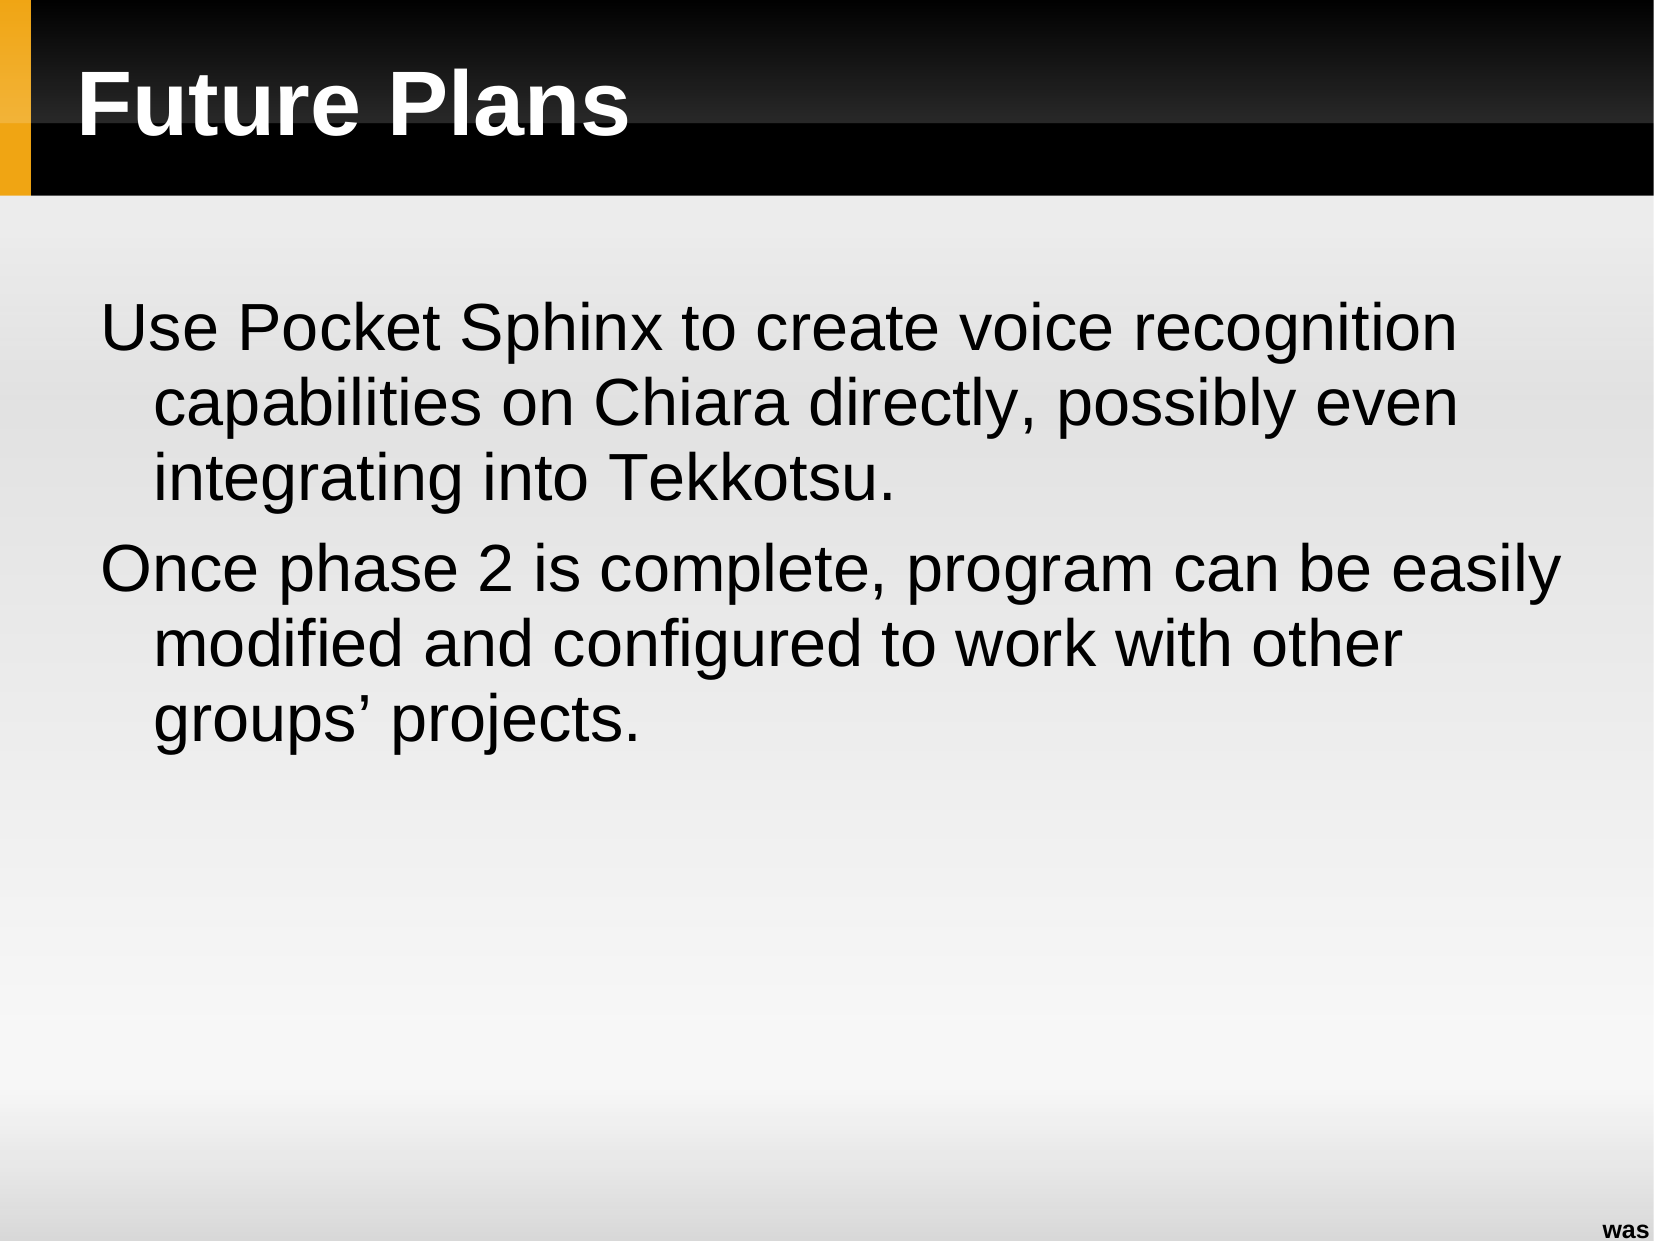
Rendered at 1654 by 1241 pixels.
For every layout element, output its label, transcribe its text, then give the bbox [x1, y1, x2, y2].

title Future Plans [76, 7, 1565, 200]
list Use Pocket Sphinx to create voice recognition capabilities on Chiara directly, possibly even integrating into Tekkotsu. Once phase 2 is complete, program can be easily modified and configured to work with other groups’ projects. [82, 290, 1571, 1094]
picture [0, 0, 1654, 1241]
title was [1312, 1200, 1651, 1241]
